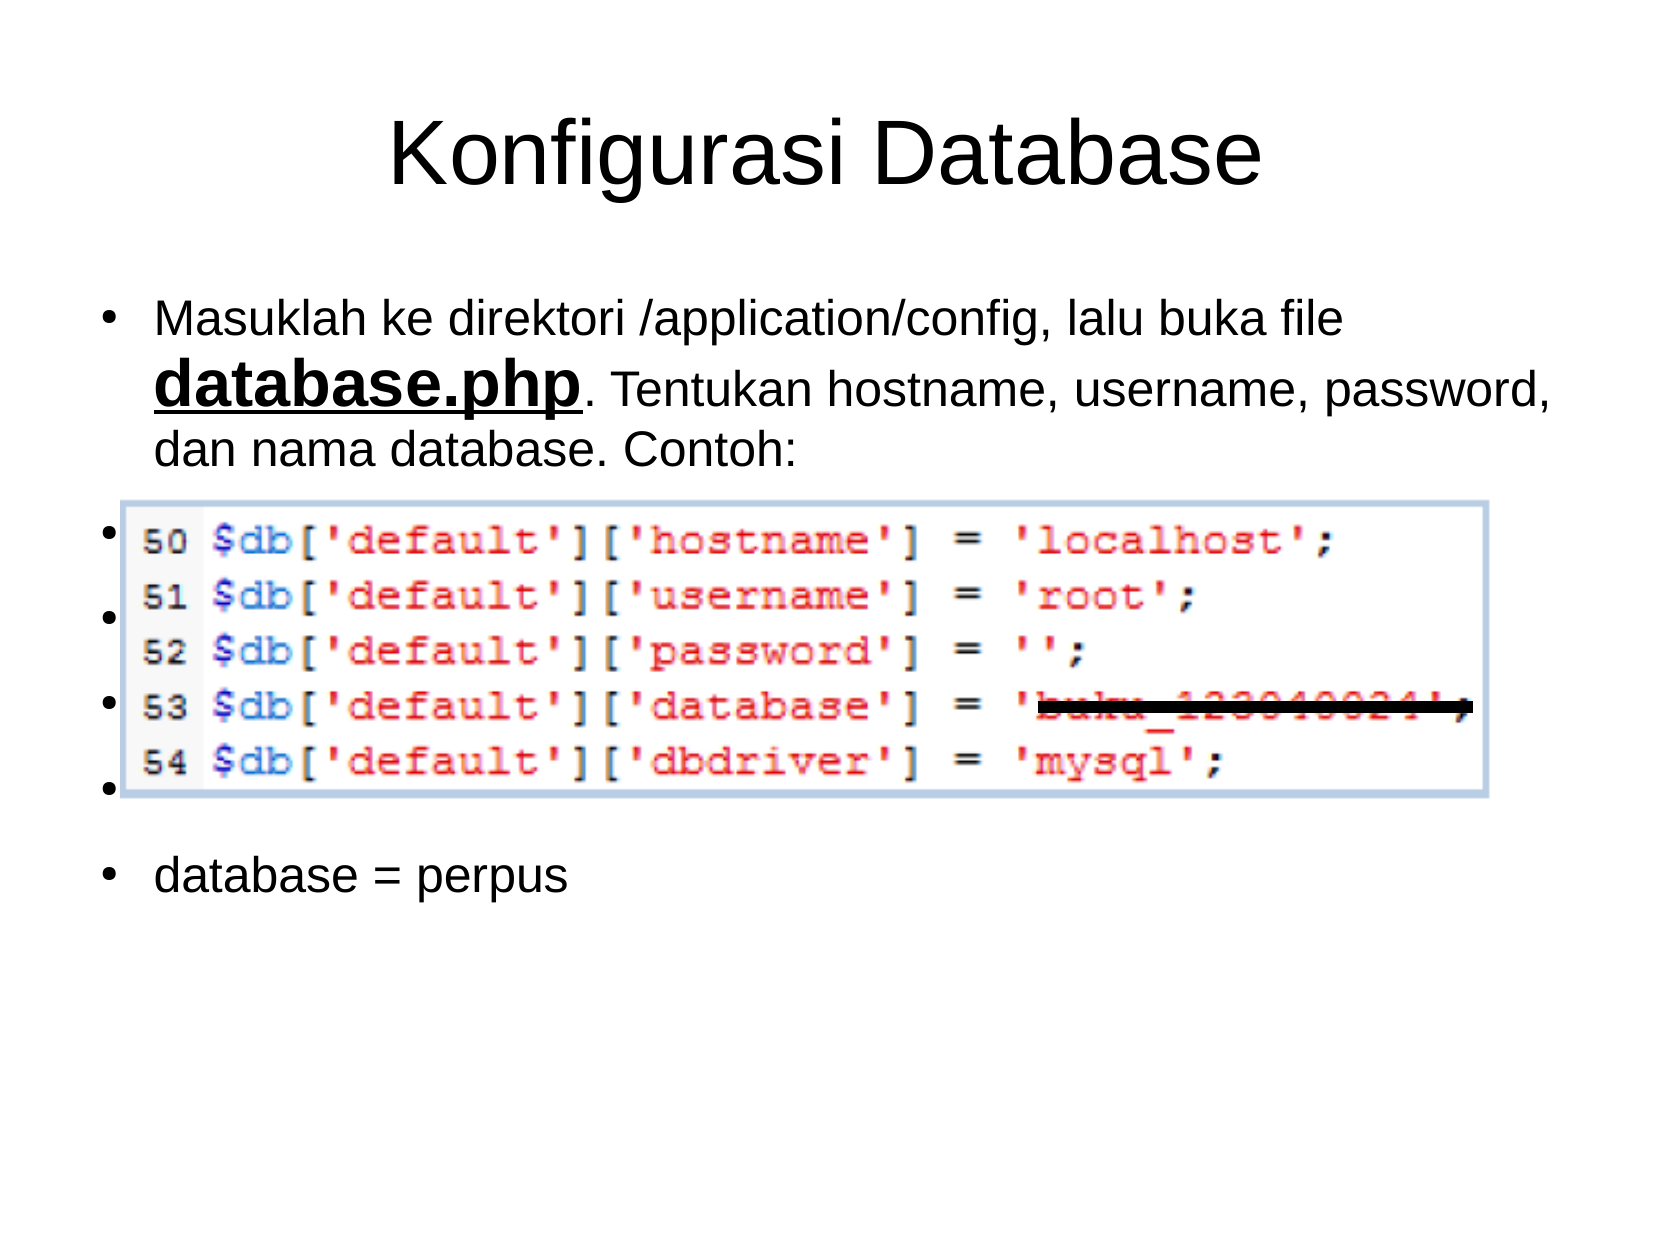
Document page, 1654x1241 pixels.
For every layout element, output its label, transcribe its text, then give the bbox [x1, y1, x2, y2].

list Masuklah ke direktori /application/config, lalu buka file database.php. Tentukan hostname, username, password, dan nama database. Contoh: database = perpus [82, 290, 1571, 1141]
title Konfigurasi Database [82, 49, 1571, 257]
picture [120, 494, 1501, 811]
